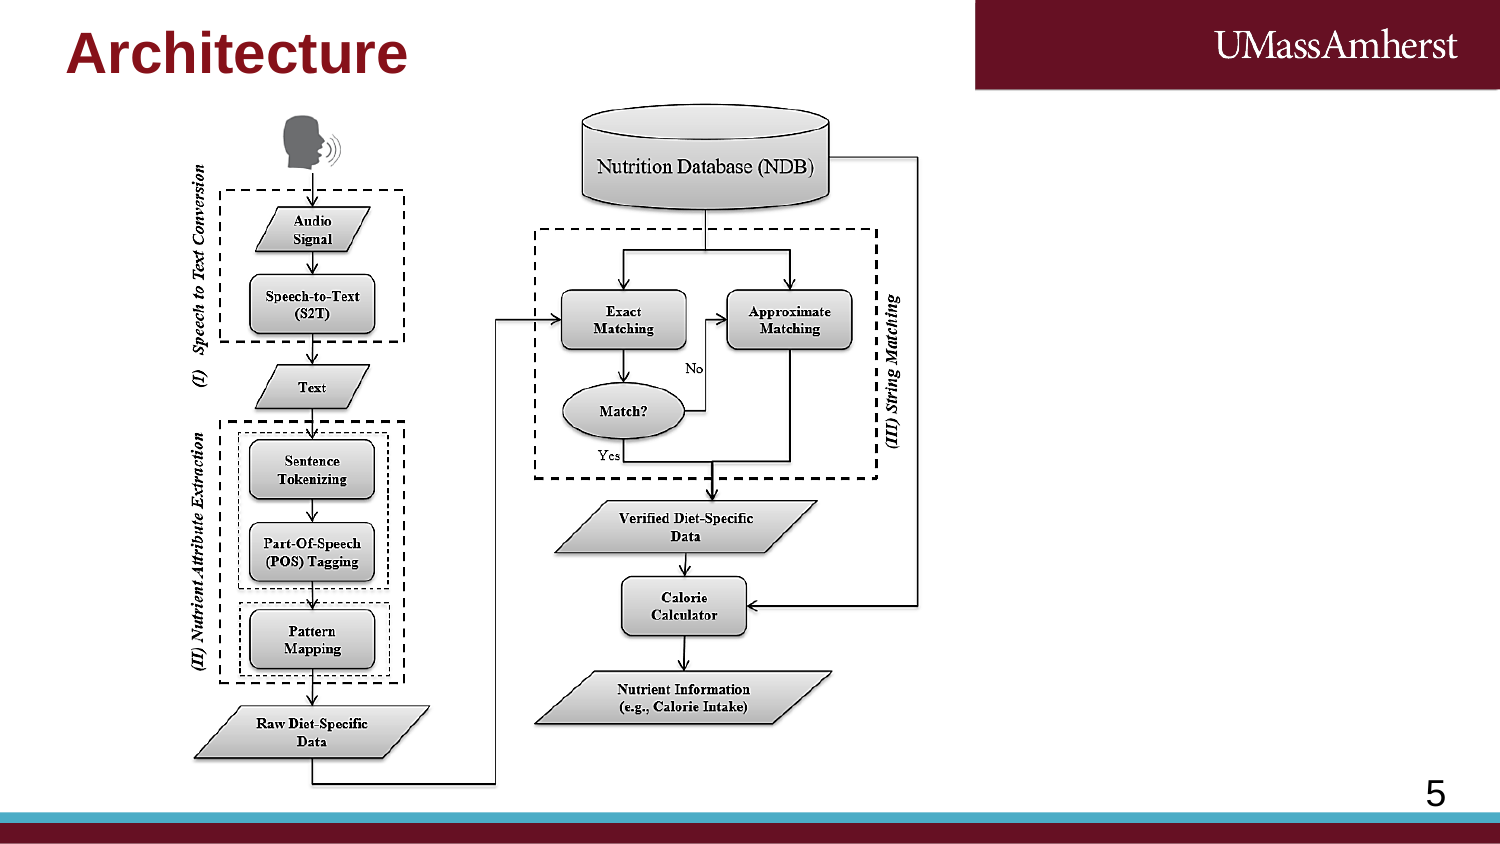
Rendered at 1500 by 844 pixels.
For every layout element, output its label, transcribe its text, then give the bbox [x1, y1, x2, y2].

text_box <number> [1111, 769, 1462, 814]
picture [1251, 28, 1458, 59]
picture [161, 81, 945, 802]
text_box Architecture [50, 0, 1251, 100]
